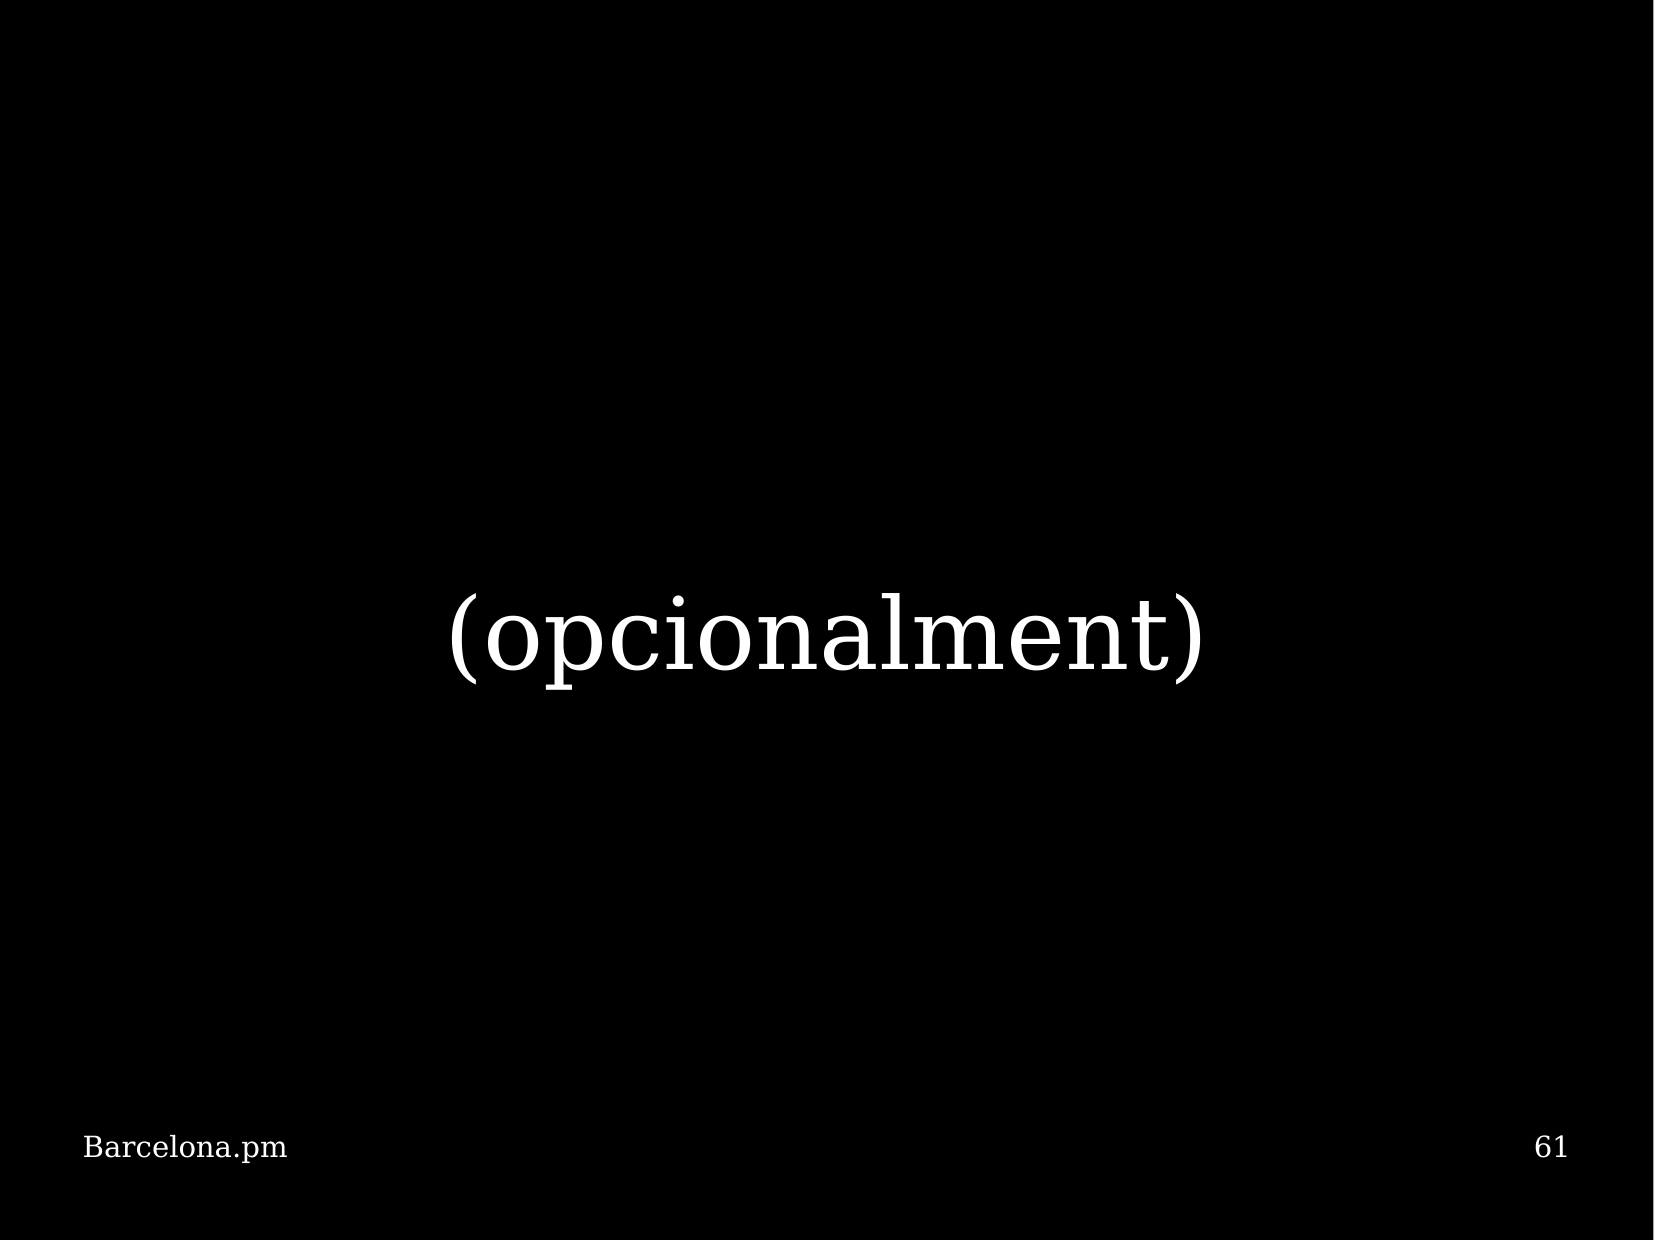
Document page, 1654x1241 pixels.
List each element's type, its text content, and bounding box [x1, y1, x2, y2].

title (opcionalment) [82, 116, 1571, 1124]
